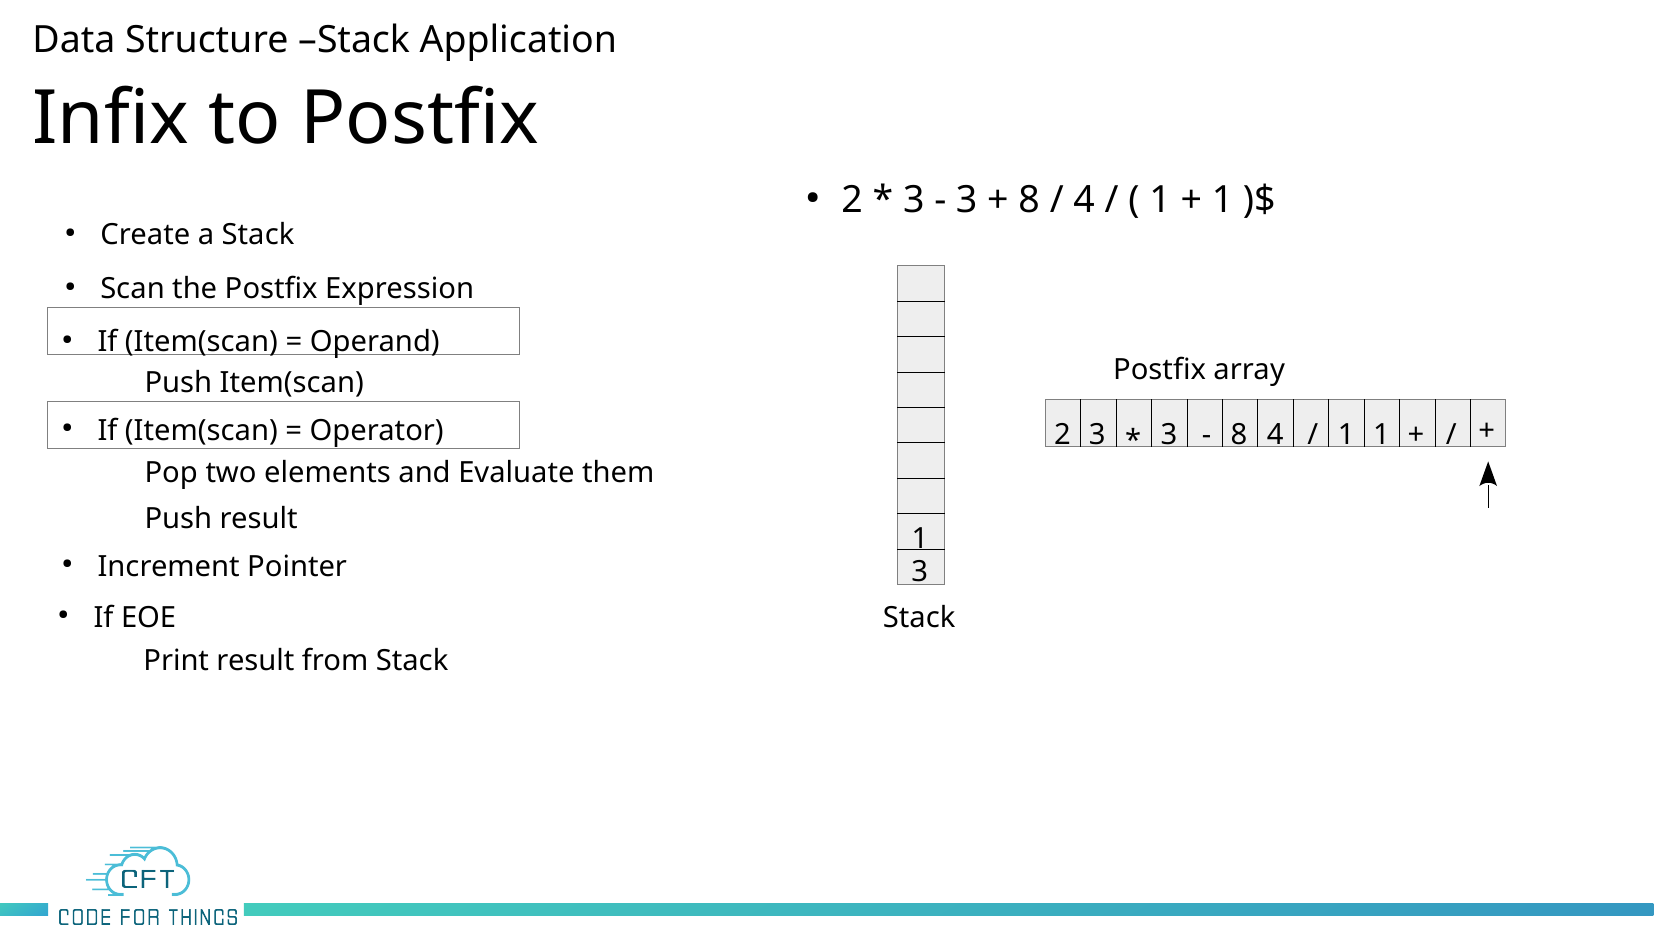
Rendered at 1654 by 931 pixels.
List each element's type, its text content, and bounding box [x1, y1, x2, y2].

text_box [1045, 399, 1080, 405]
text_box [1258, 399, 1293, 405]
text_box [496, 401, 520, 449]
text_box 1 [896, 509, 945, 559]
text_box 4 [1252, 405, 1292, 455]
text_box Increment Pointer [47, 537, 621, 597]
text_box [1188, 399, 1222, 405]
text_box * [1110, 411, 1159, 461]
text_box [47, 307, 520, 355]
text_box - [1187, 405, 1236, 455]
text_box If (Item(scan) = Operator) [47, 401, 496, 461]
text_box 8 [1236, 405, 1252, 455]
title Data Structure –Stack Application Infix to Postfix [32, 12, 1536, 166]
text_box / [1292, 405, 1341, 455]
text_box 3 [1074, 405, 1123, 455]
text_box [1117, 399, 1151, 411]
text_box Scan the Postfix Expression [50, 259, 537, 319]
text_box 2 * 3 - 3 + 8 / 4 / ( 1 + 1 )$ [791, 165, 1377, 225]
text_box [1400, 399, 1435, 405]
text_box Create a Stack [50, 206, 355, 266]
text_box + [1463, 401, 1518, 451]
text_box 1 [1372, 405, 1407, 455]
text_box 3 [1145, 405, 1187, 455]
text_box Stack [868, 588, 979, 638]
text_box + [1407, 405, 1431, 455]
text_box [1223, 399, 1257, 405]
text_box Push Item(scan) [94, 373, 426, 401]
text_box [1329, 399, 1364, 405]
text_box Pop two elements and Evaluate them [94, 443, 709, 502]
text_box [1436, 399, 1470, 405]
text_box [1152, 399, 1187, 405]
text_box 2 [1039, 405, 1074, 455]
text_box [897, 265, 945, 301]
text_box If EOE [43, 588, 375, 638]
text_box [1365, 399, 1399, 405]
text_box [897, 408, 945, 442]
text_box [897, 443, 945, 478]
picture [59, 846, 237, 925]
text_box 1 [1341, 405, 1372, 455]
text_box [1081, 399, 1116, 405]
text_box Postfix array [1098, 340, 1312, 390]
text_box / [1431, 405, 1471, 455]
text_box [897, 373, 945, 407]
text_box If (Item(scan) = Operand) [47, 312, 491, 373]
text_box Print result from Stack [93, 631, 615, 691]
text_box [1294, 399, 1328, 405]
text_box [897, 479, 945, 509]
text_box Push result [94, 490, 426, 550]
text_box [897, 302, 945, 336]
text_box [897, 337, 945, 372]
text_box 3 [896, 559, 945, 593]
